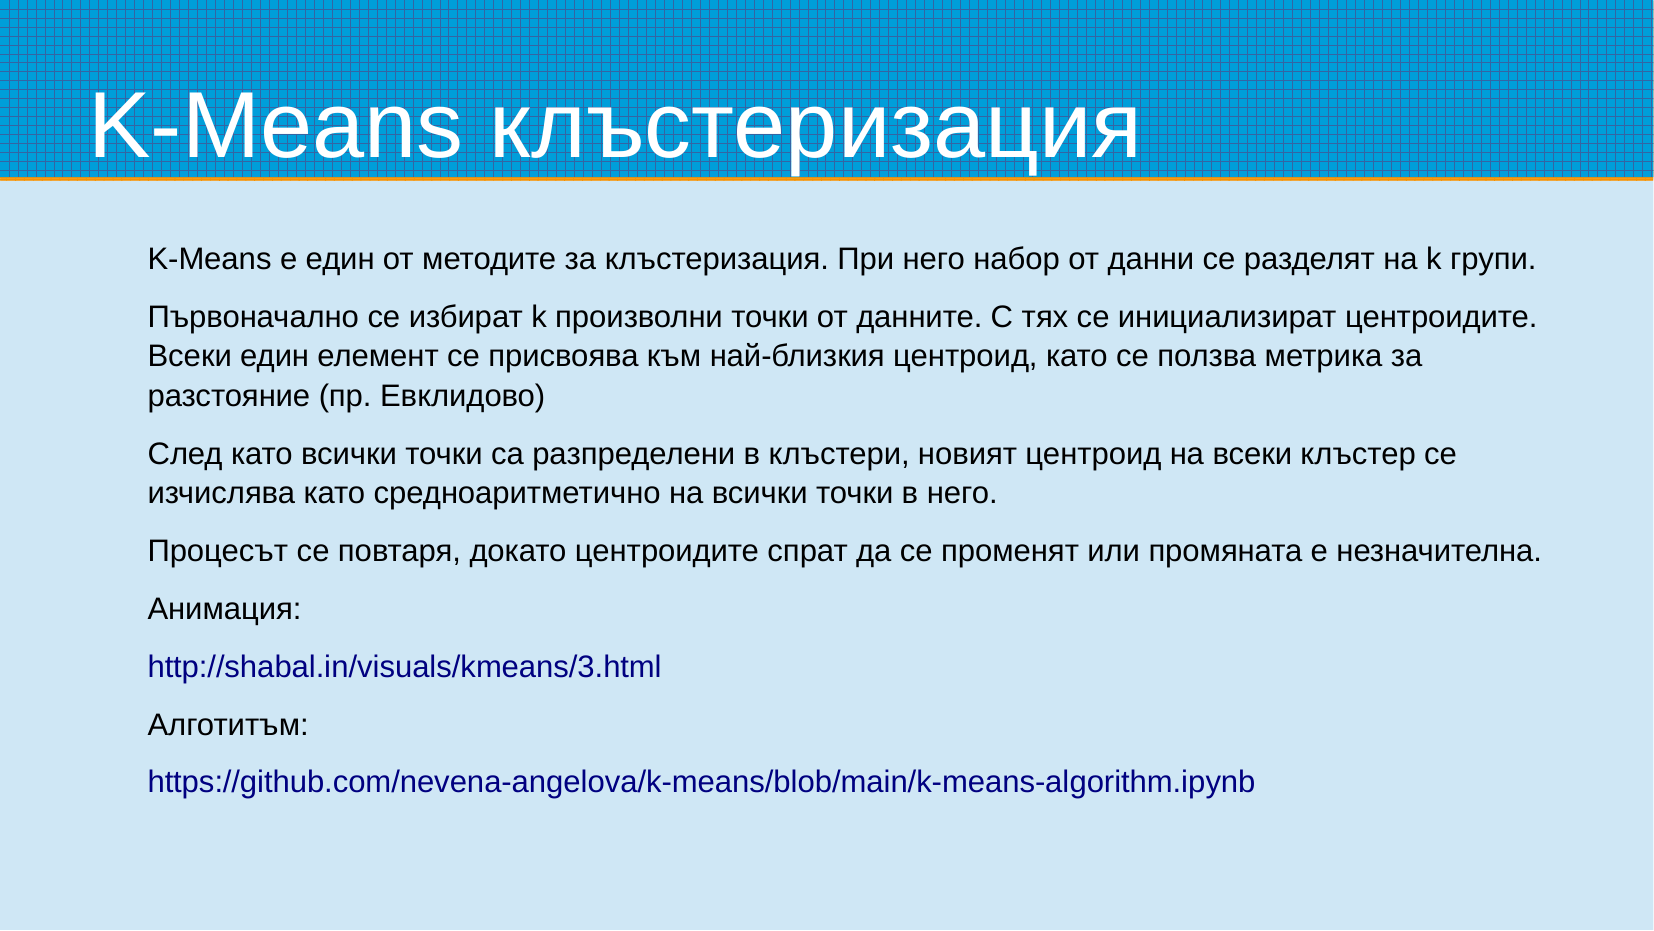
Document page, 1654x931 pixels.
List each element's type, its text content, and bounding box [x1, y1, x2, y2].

title K-Means клъстеризация [88, 14, 1565, 178]
list K-Means е един от методите за клъстеризация. При него набор от данни се разделят на k групи. Първоначално се избират k произволни точки от данните. С тях се инициализират центроидите. Всеки един елемент се присвоява към най-близкия центроид, като се ползва метрика за разстояние (пр. Евклидово) След като всички точки са разпределени в клъстери, новият центроид на всеки клъстер се изчислява като средноаритметично на всички точки в него. Процесът се повтаря, докато центроидите спрат да се променят или промяната е незначителна. Анимация: http://shabal.in/visuals/kmeans/3.html Алготитъм: https://github.com/nevena-angelova/k-means/blob/main/k-means-algorithm.ipynb [88, 236, 1565, 813]
